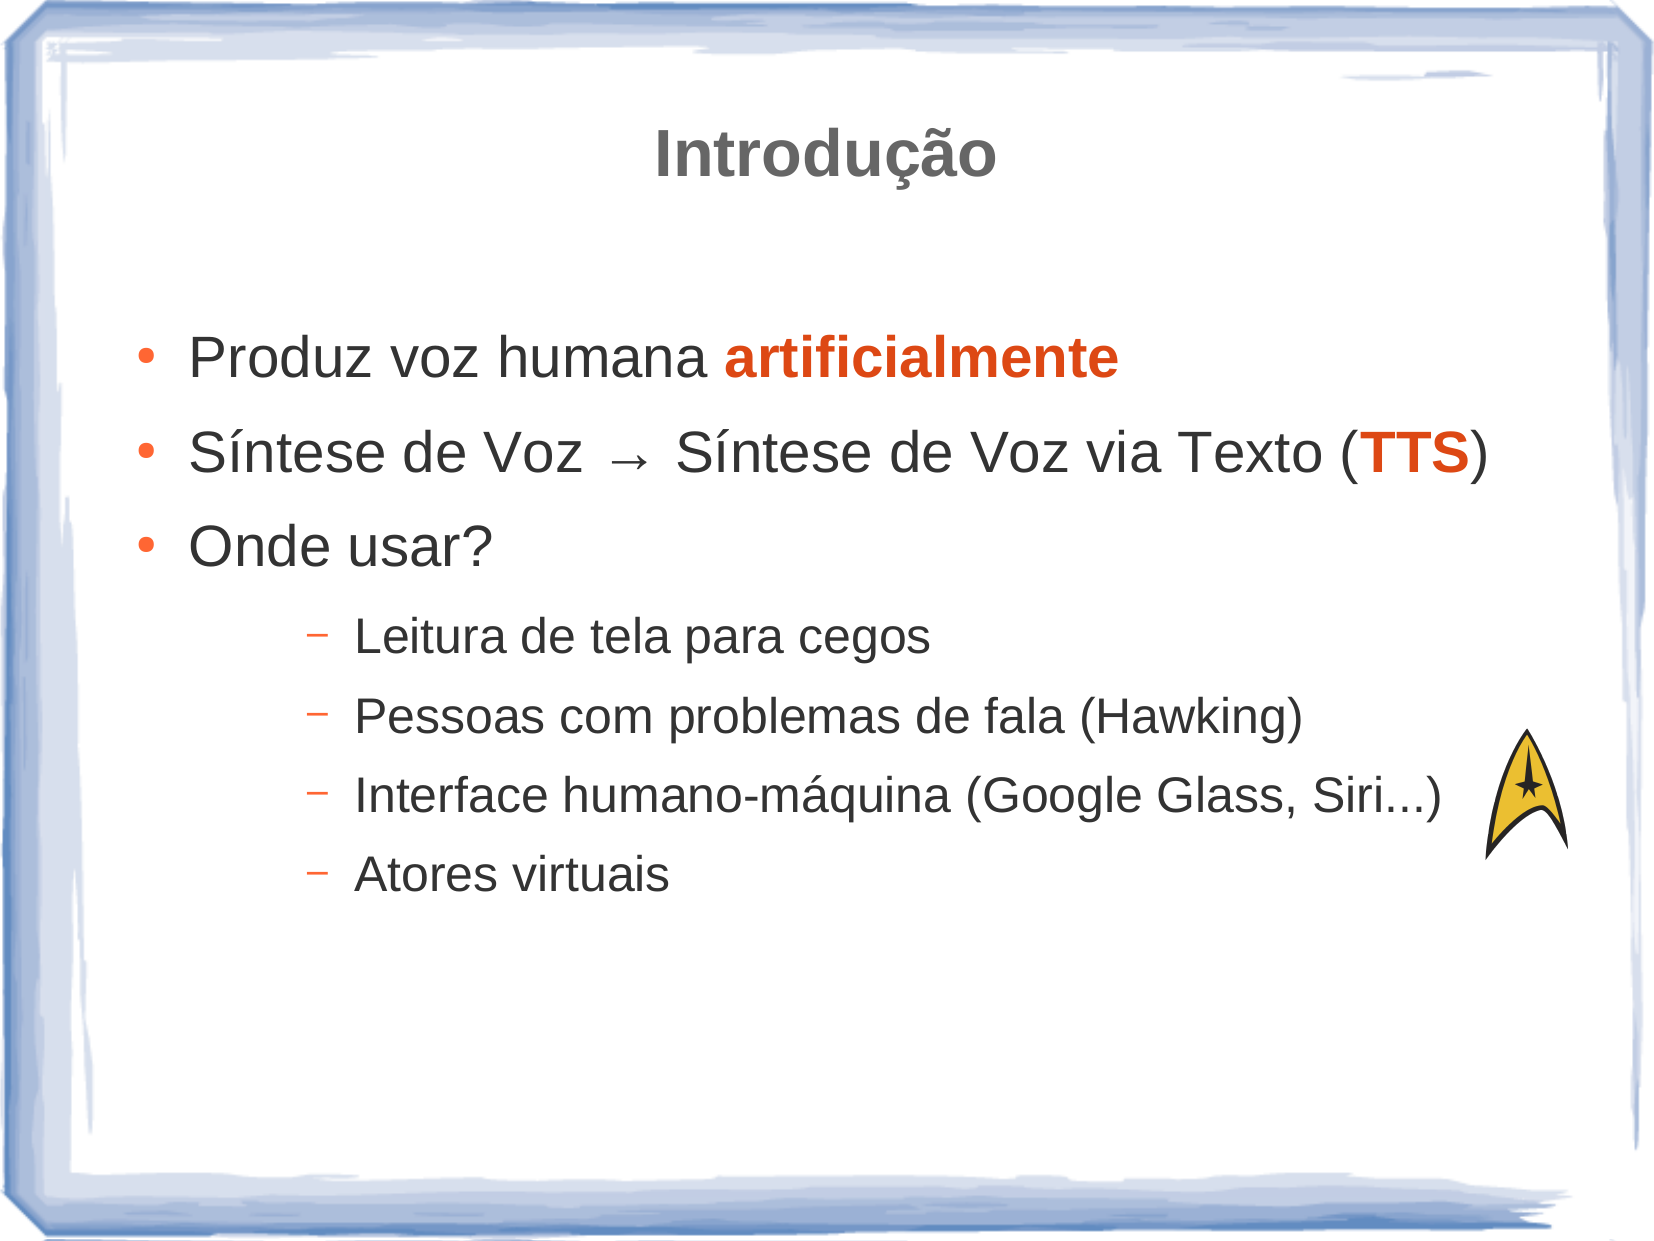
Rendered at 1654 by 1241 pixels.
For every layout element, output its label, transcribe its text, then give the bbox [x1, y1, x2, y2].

picture [0, 0, 1654, 1241]
title Introdução [82, 49, 1571, 257]
list Produz voz humana artificialmente Síntese de Voz → Síntese de Voz via Texto (TTS) Onde usar? Leitura de tela para cegos Pessoas com problemas de fala (Hawking) Interface humano-máquina (Google Glass, Siri...) Atores virtuais [118, 324, 1571, 1045]
